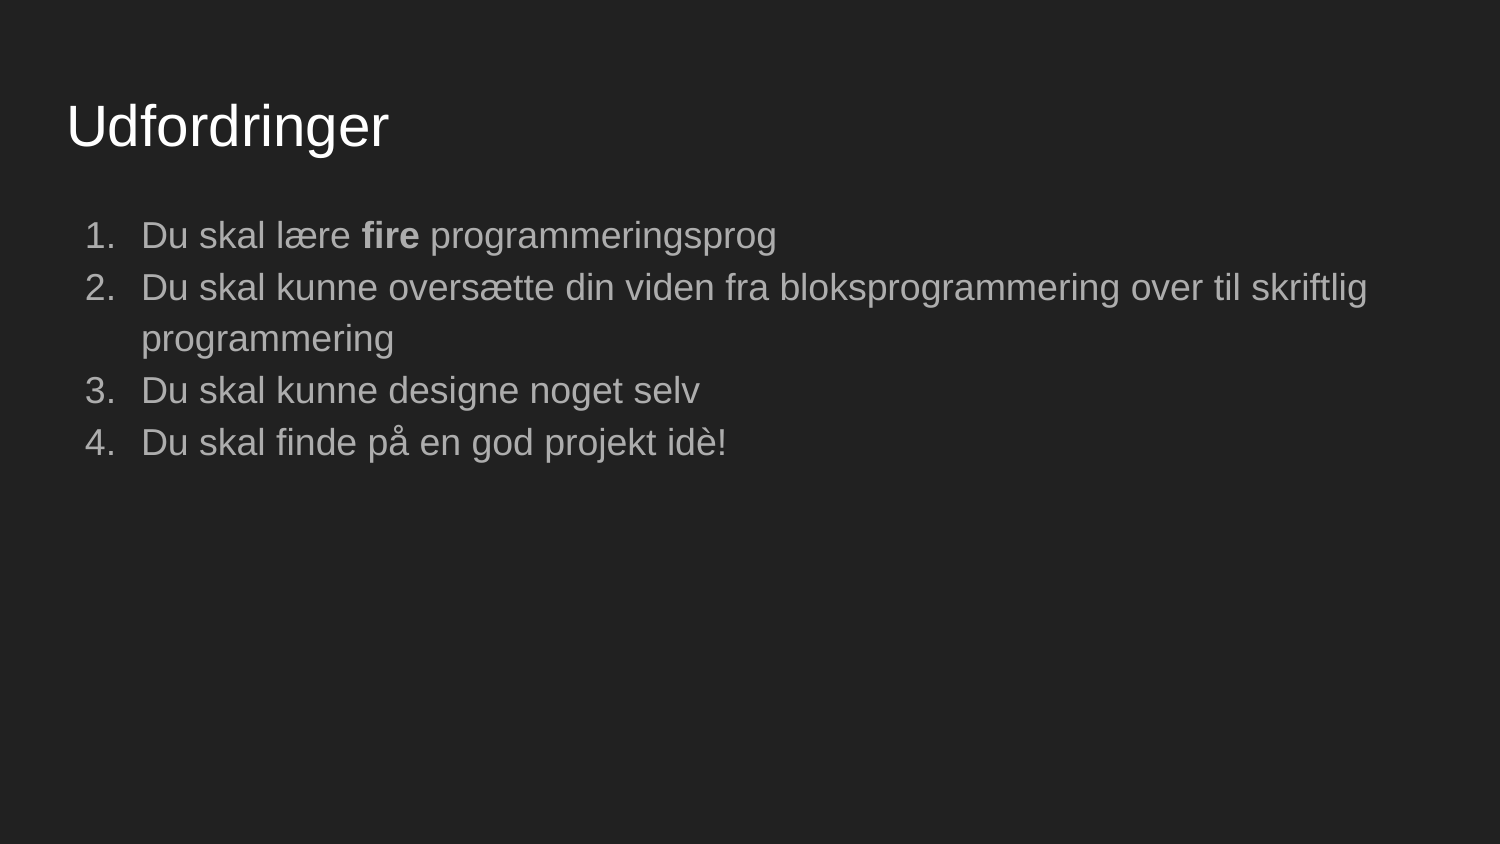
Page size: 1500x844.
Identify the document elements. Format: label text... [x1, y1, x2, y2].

title Udfordringer [51, 72, 1449, 167]
list Du skal lære fire programmeringsprog Du skal kunne oversætte din viden fra bloksprogrammering over til skriftlig programmering Du skal kunne designe noget selv Du skal finde på en god projekt idè! [51, 189, 1449, 750]
